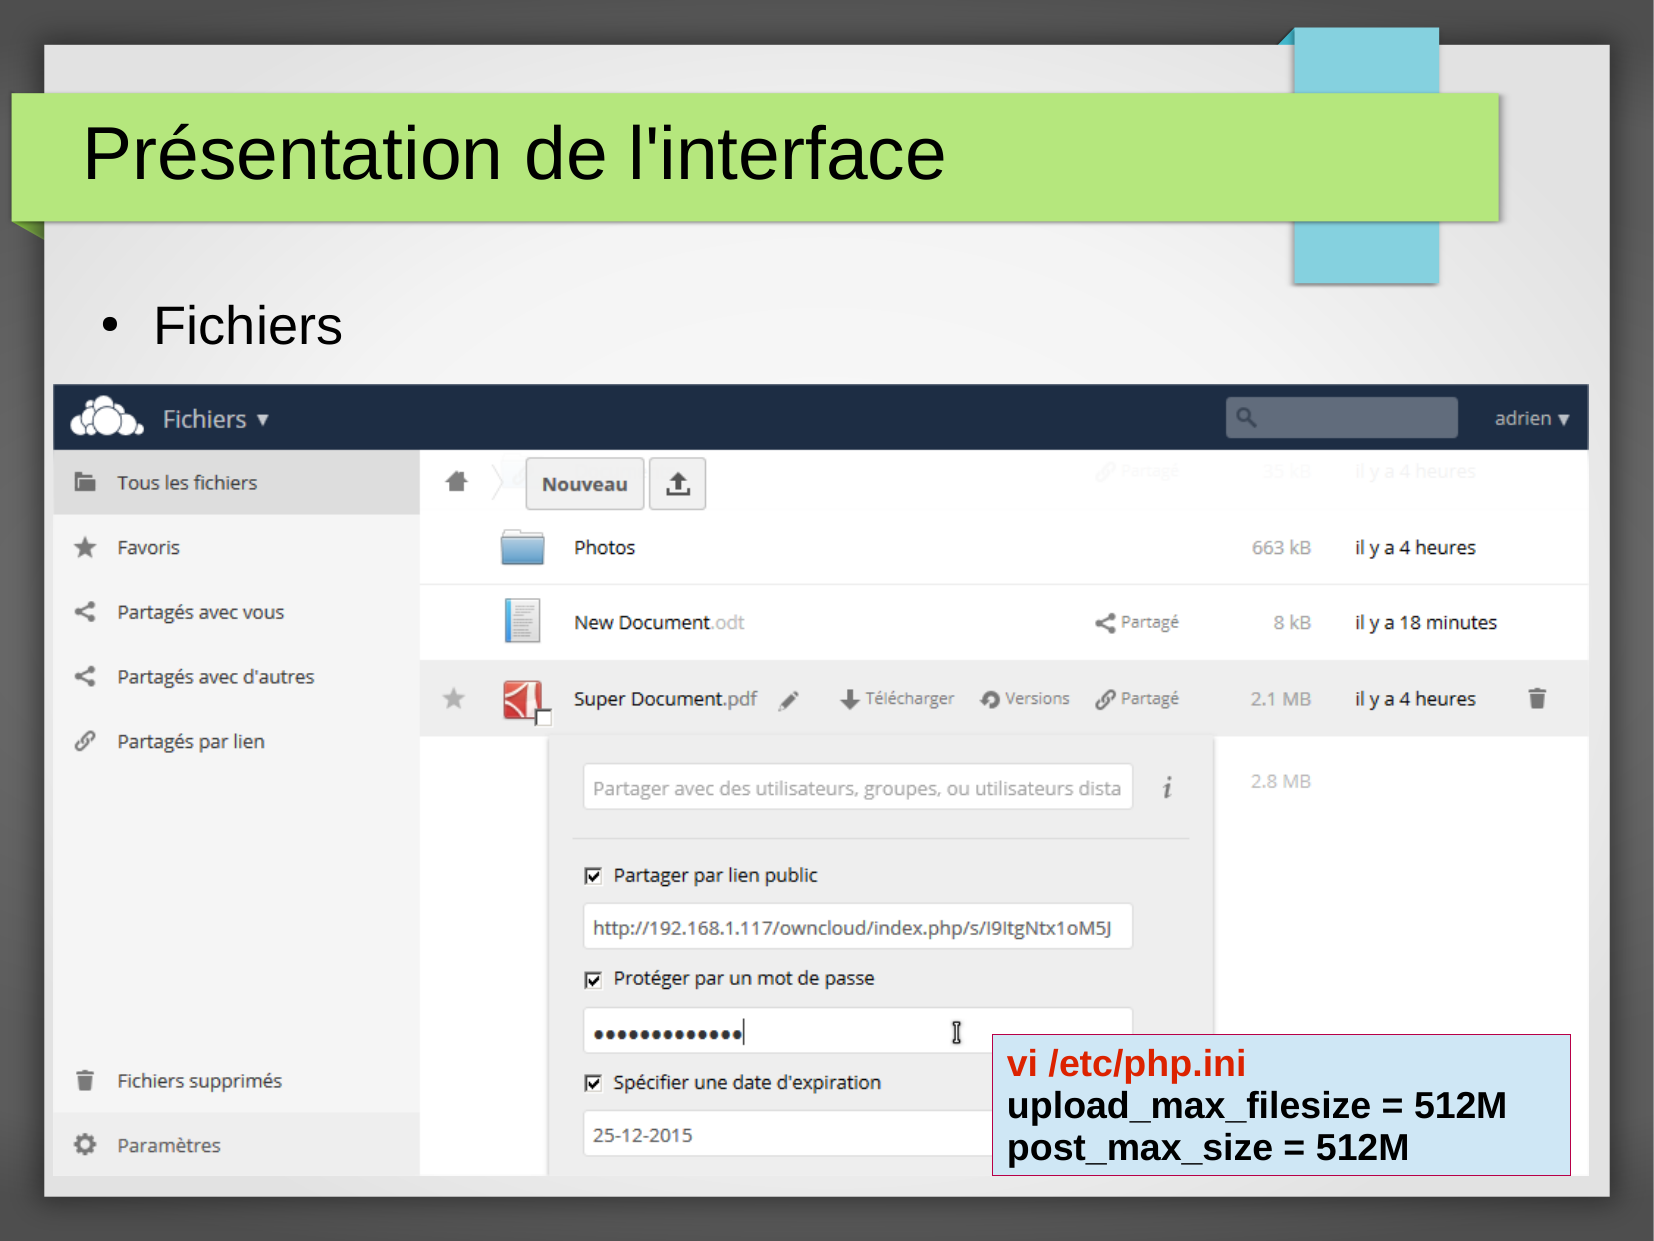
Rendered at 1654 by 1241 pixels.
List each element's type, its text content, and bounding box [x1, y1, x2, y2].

list Fichiers [82, 295, 1571, 384]
text_box vi /etc/php.ini upload_max_filesize = 512M post_max_size = 512M [992, 1034, 1571, 1176]
title Présentation de l'interface [82, 94, 1264, 213]
picture [0, 0, 1654, 1241]
